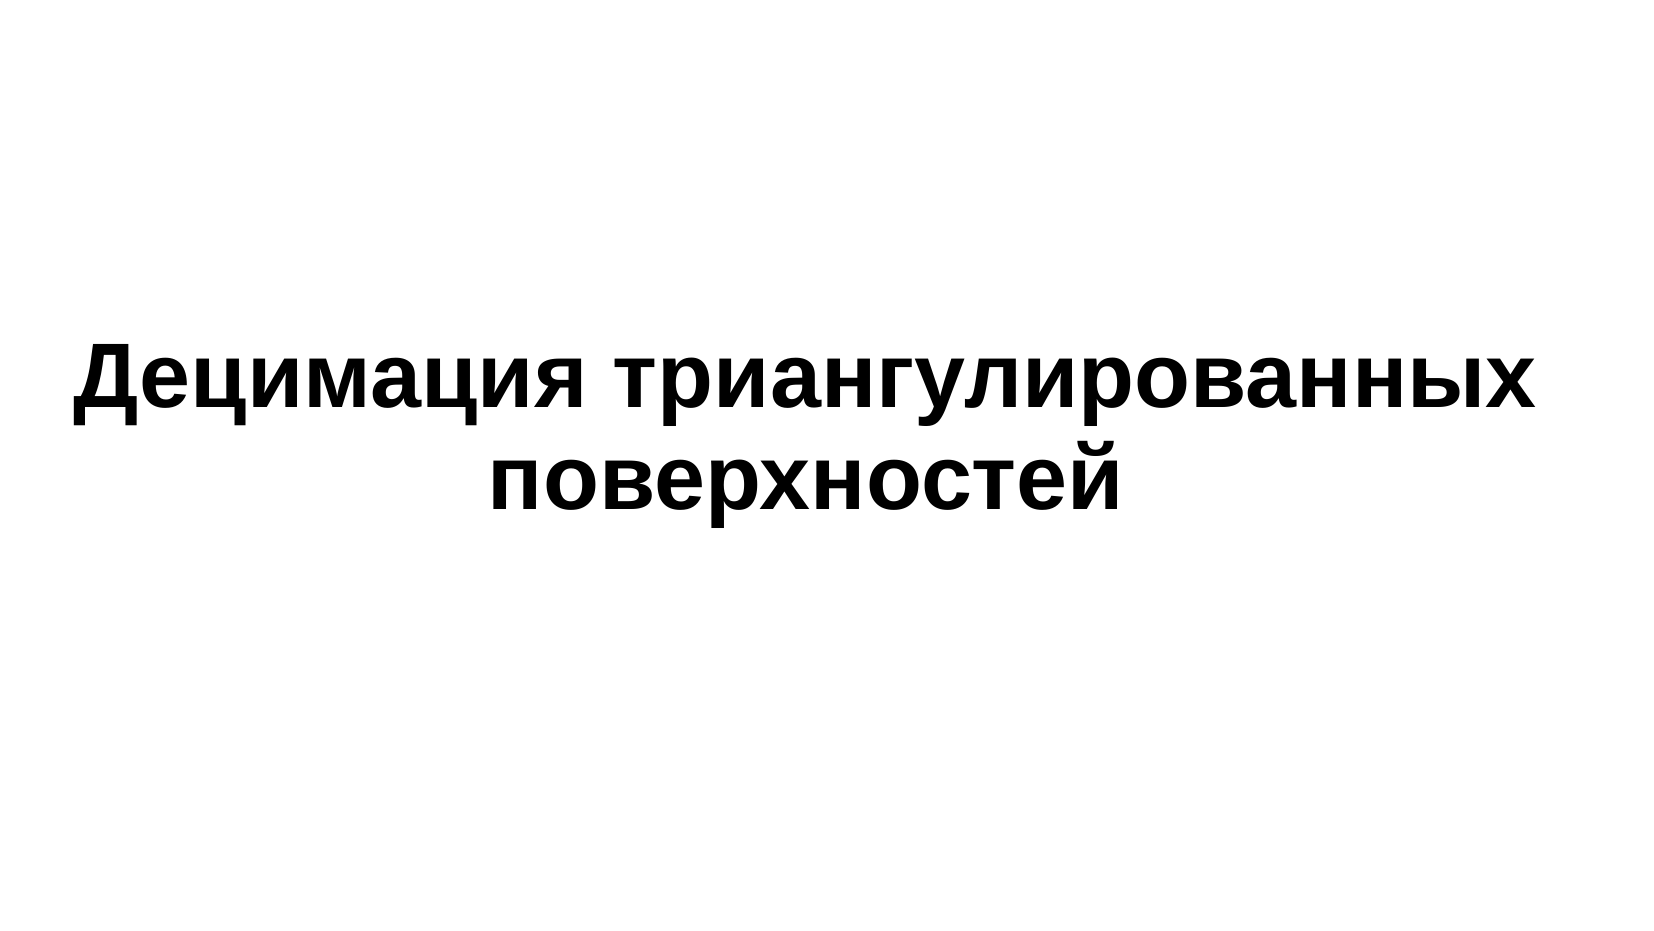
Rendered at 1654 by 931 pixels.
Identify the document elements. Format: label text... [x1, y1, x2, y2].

title Децимация триангулированных поверхностей [37, 324, 1576, 530]
